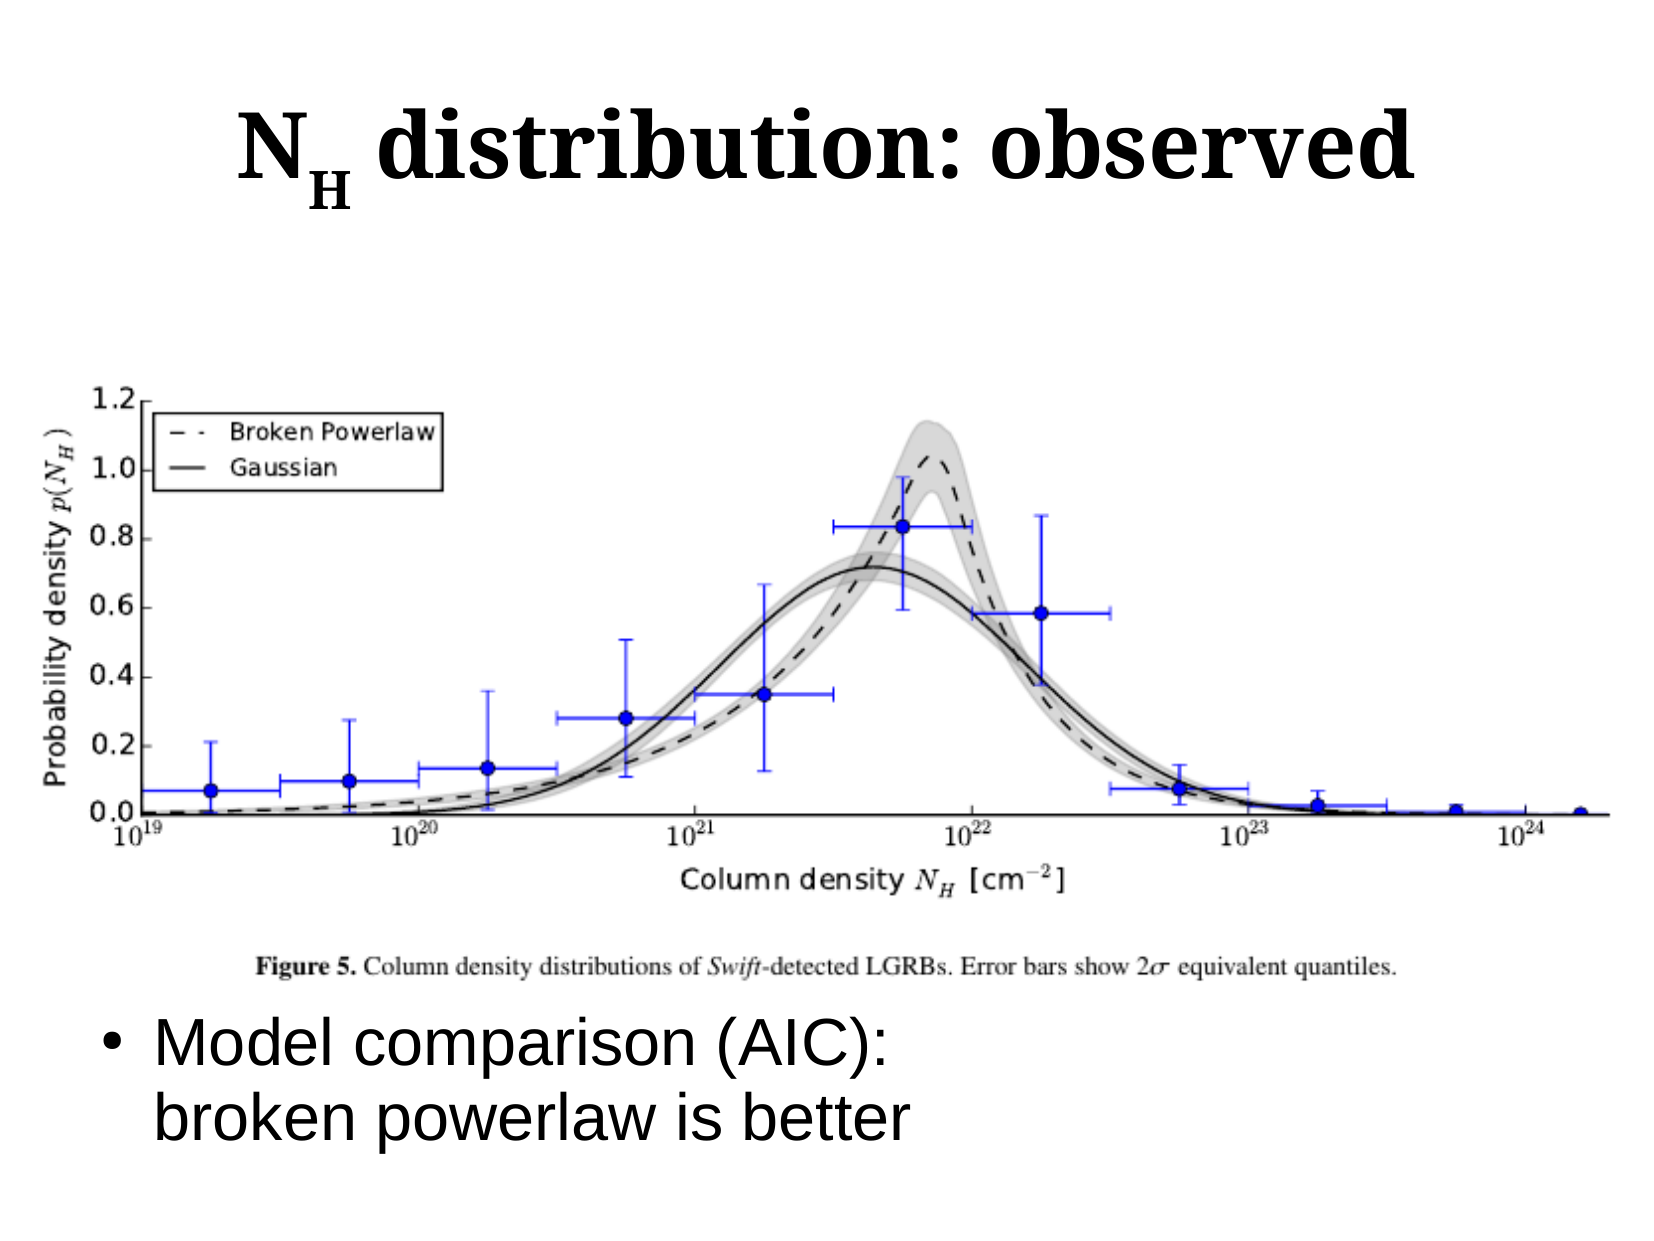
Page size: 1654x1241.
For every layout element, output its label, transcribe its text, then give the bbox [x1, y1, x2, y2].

picture [0, 359, 1654, 995]
list Model comparison (AIC): broken powerlaw is better [82, 1005, 1571, 1155]
title NH distribution: observed [82, 49, 1571, 257]
